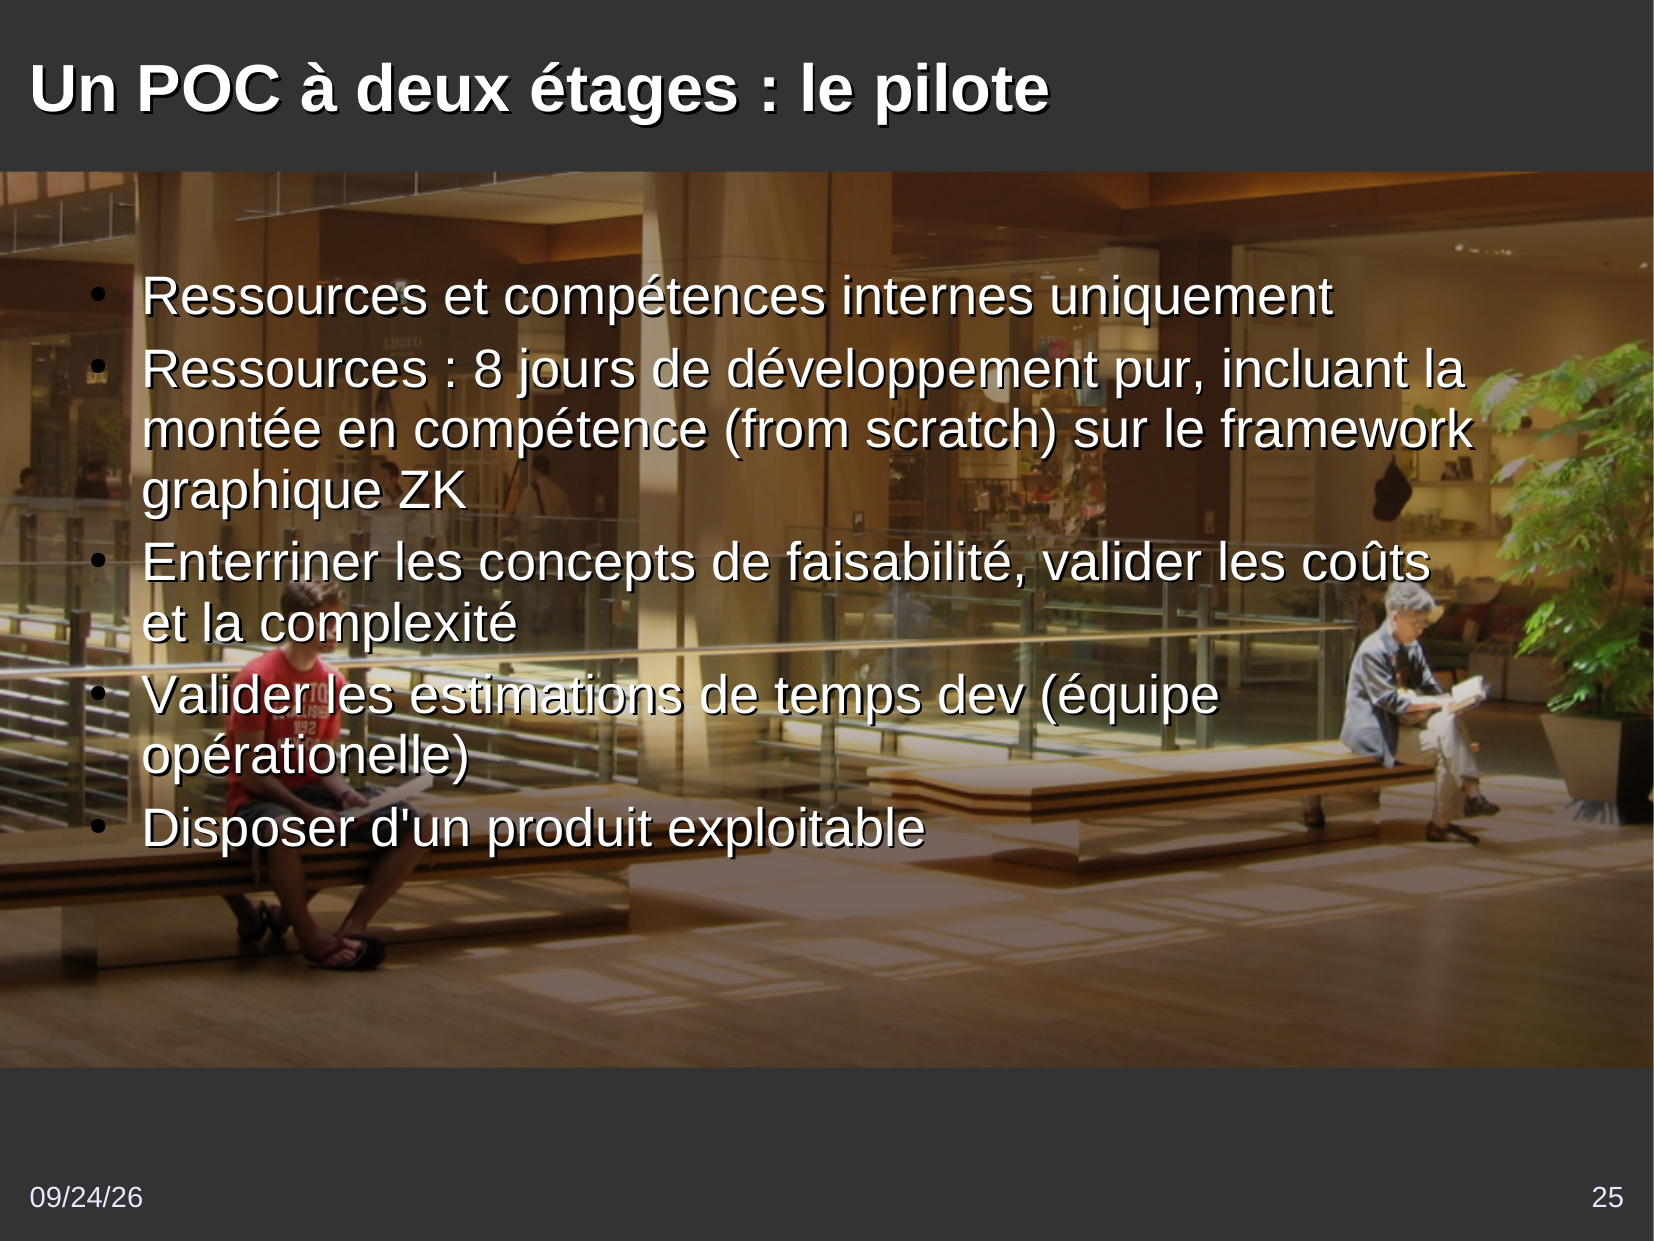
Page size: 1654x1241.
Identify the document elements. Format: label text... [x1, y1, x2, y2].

list Ressources et compétences internes uniquement Ressources : 8 jours de développement pur, incluant la montée en compétence (from scratch) sur le framework graphique ZK Enterriner les concepts de faisabilité, valider les coûts et la complexité Valider les estimations de temps dev (équipe opérationelle) Disposer d'un produit exploitable [0, 265, 1477, 858]
title Un POC à deux étages : le pilote [29, 0, 1506, 178]
picture [0, 0, 1654, 1241]
